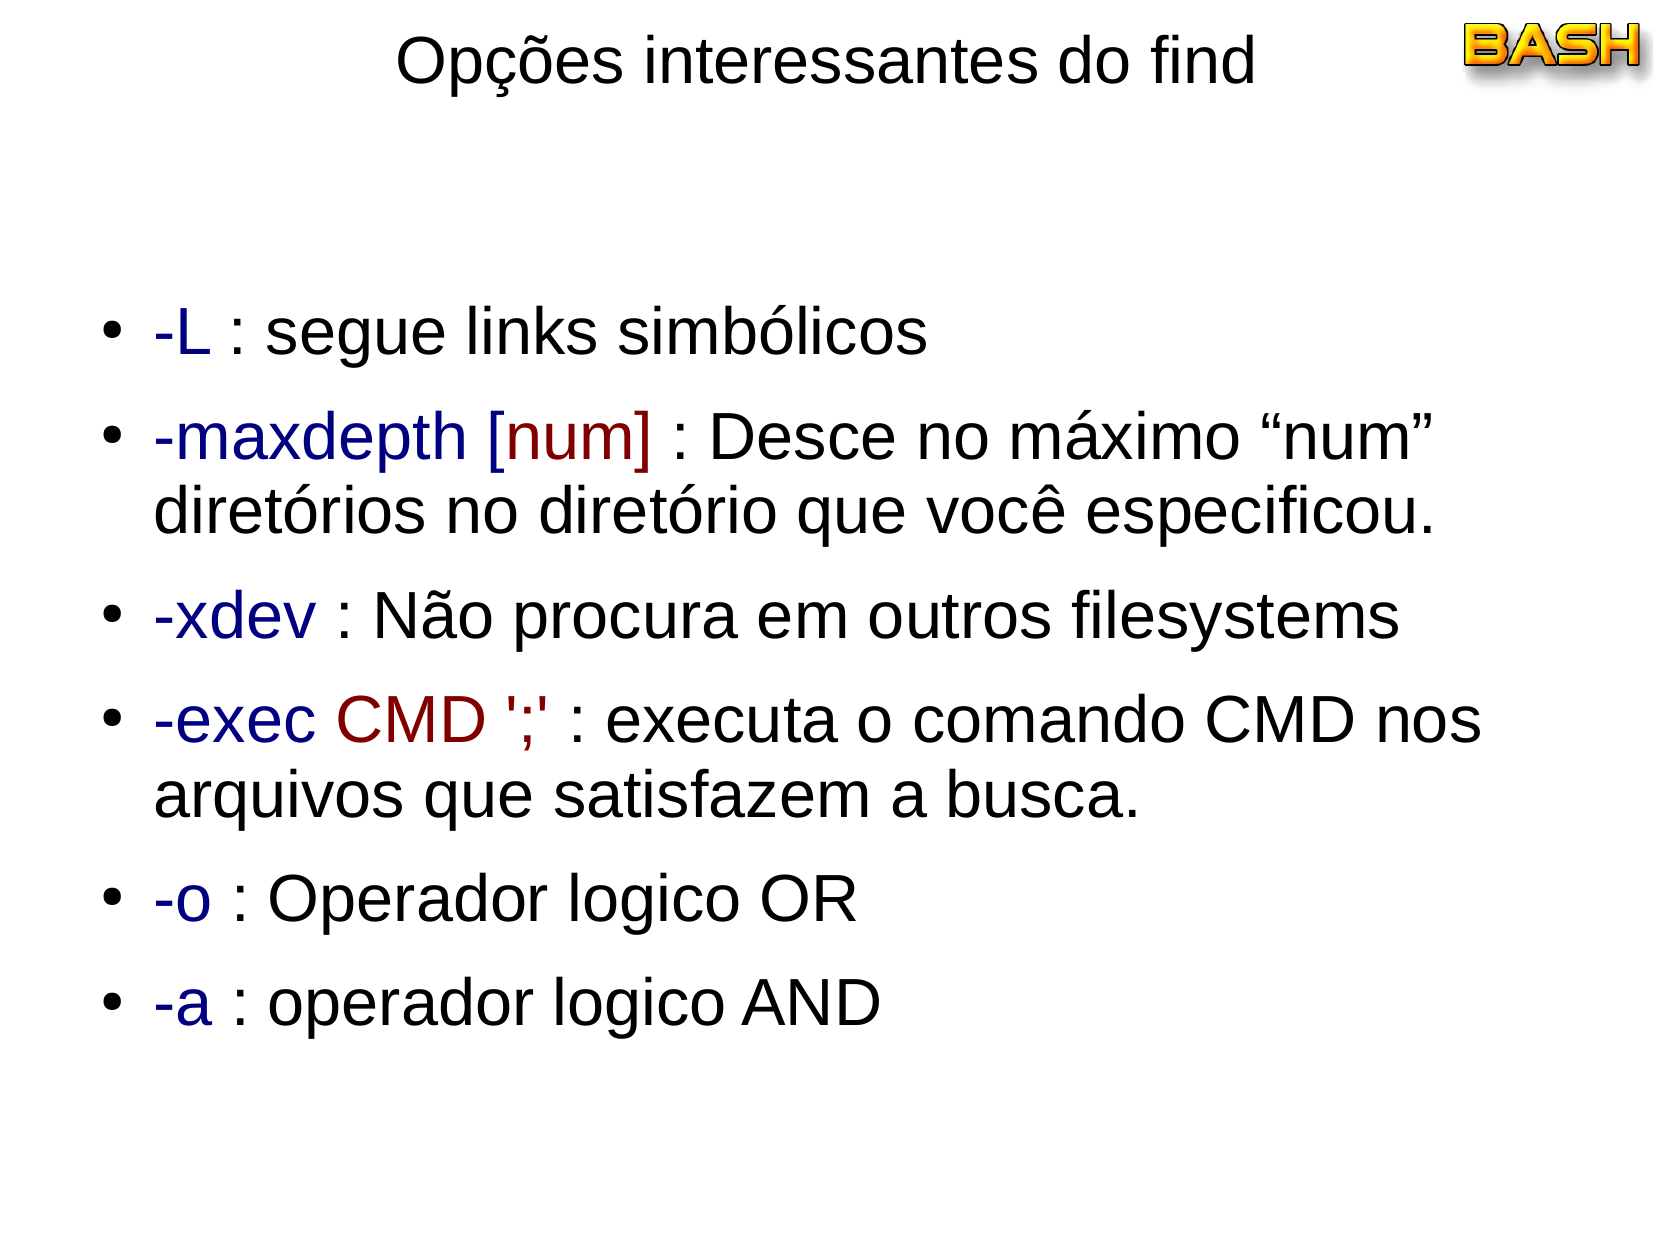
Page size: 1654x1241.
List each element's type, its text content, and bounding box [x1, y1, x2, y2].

picture [1450, 0, 1654, 96]
title Opções interessantes do find [82, 22, 1571, 98]
list -L : segue links simbólicos -maxdepth [num] : Desce no máximo “num” diretórios no diretório que você especificou. -xdev : Não procura em outros filesystems -exec CMD ';' : executa o comando CMD nos arquivos que satisfazem a busca. -o : Operador logico OR -a : operador logico AND [82, 294, 1571, 1041]
